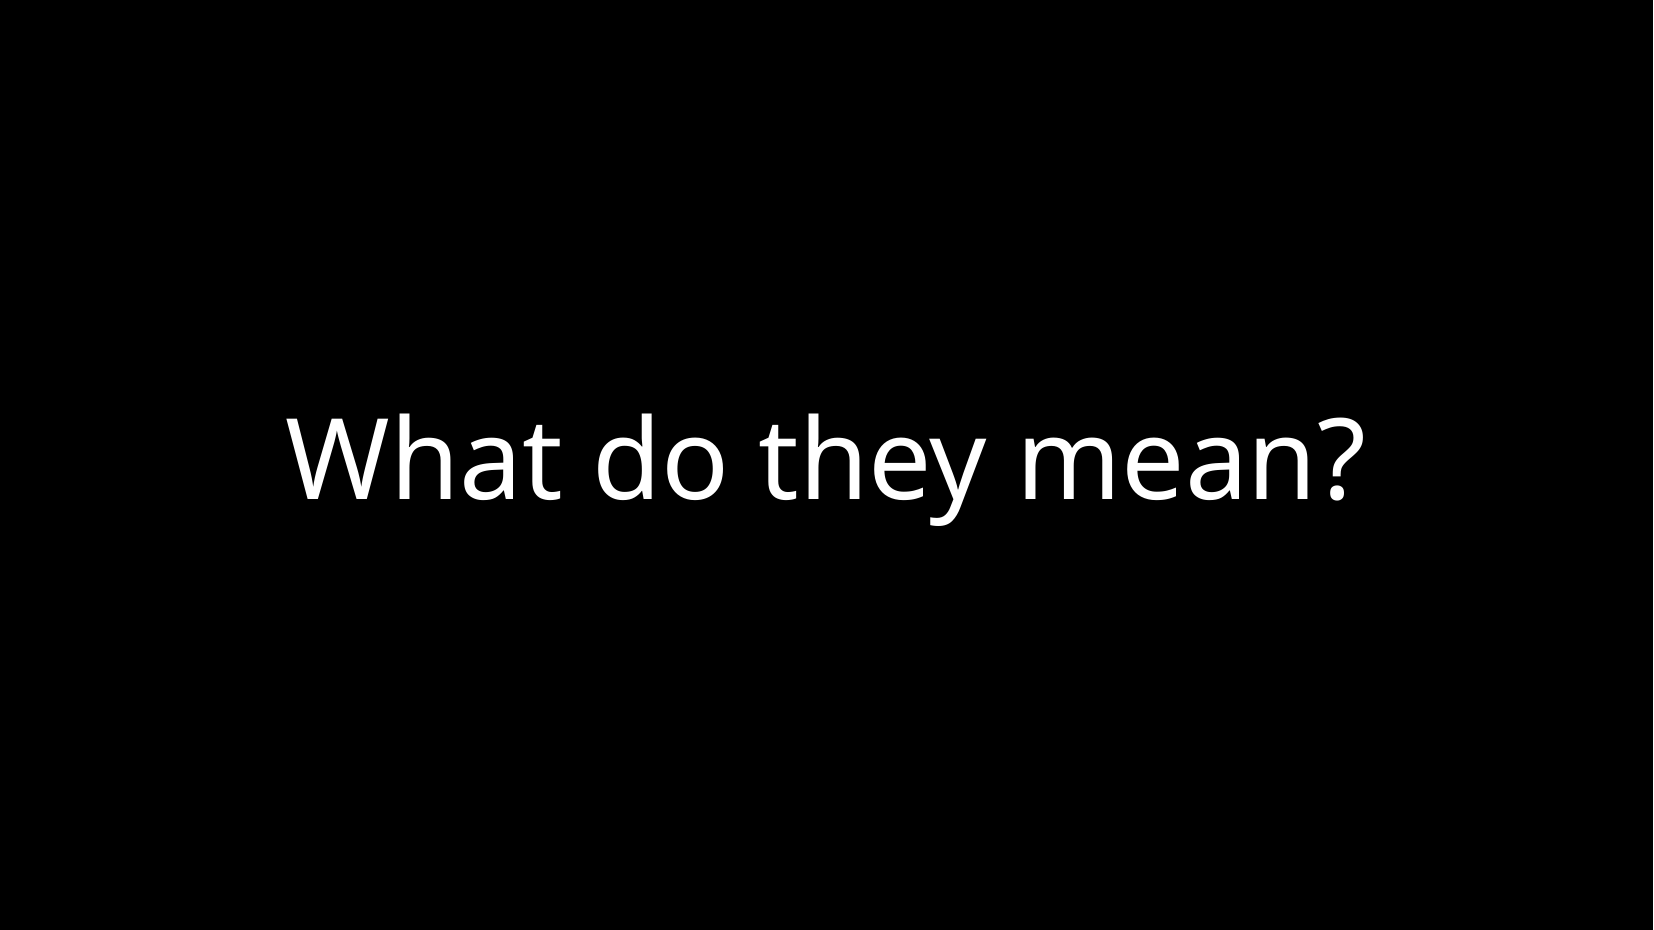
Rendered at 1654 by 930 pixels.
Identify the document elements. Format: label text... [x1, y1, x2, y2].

subtitle What do they mean? [82, 112, 1571, 799]
